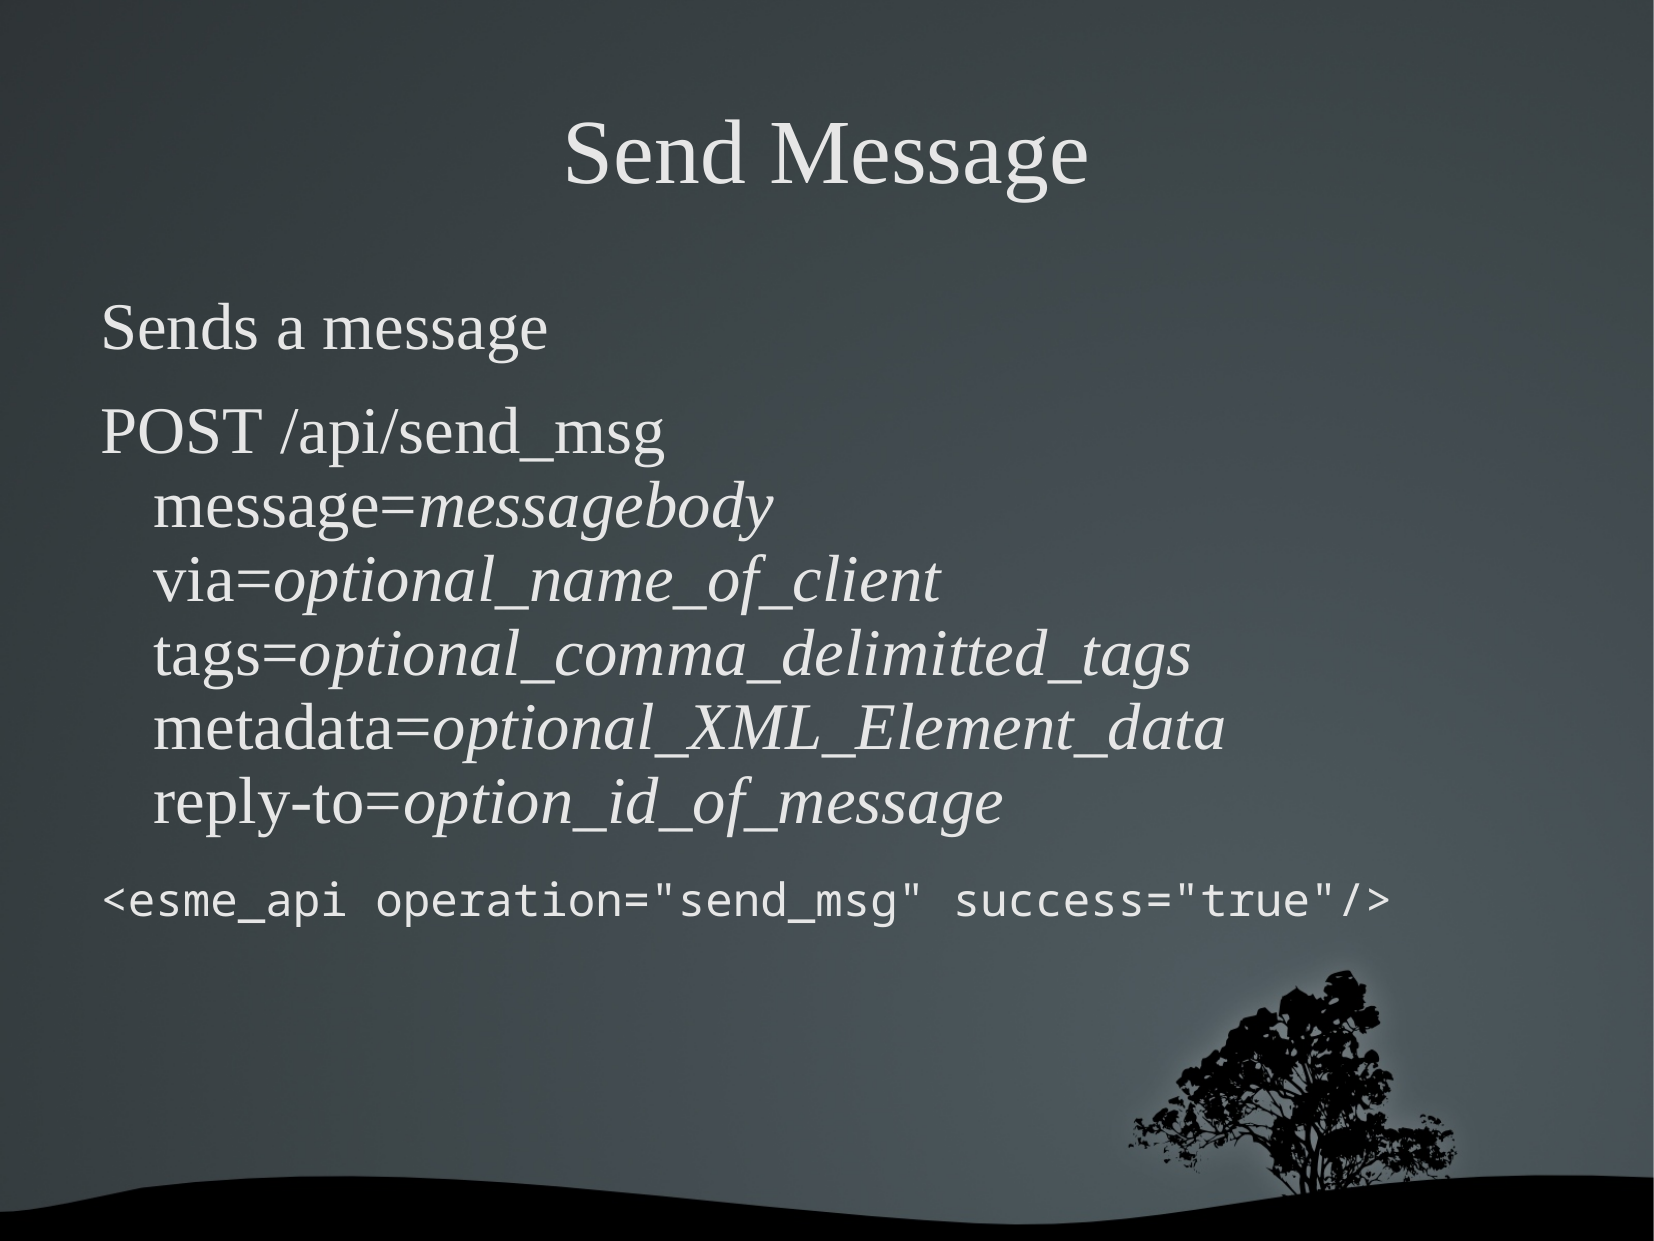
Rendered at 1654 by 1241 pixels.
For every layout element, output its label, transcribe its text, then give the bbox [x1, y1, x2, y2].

title Send Message [82, 56, 1571, 250]
picture [0, 0, 1654, 1241]
list Sends a message POST /api/send_msg message=messagebody via=optional_name_of_client tags=optional_comma_delimitted_tags metadata=optional_XML_Element_data reply-to=option_id_of_message <esme_api operation="send_msg" success="true"/> [82, 290, 1571, 1094]
